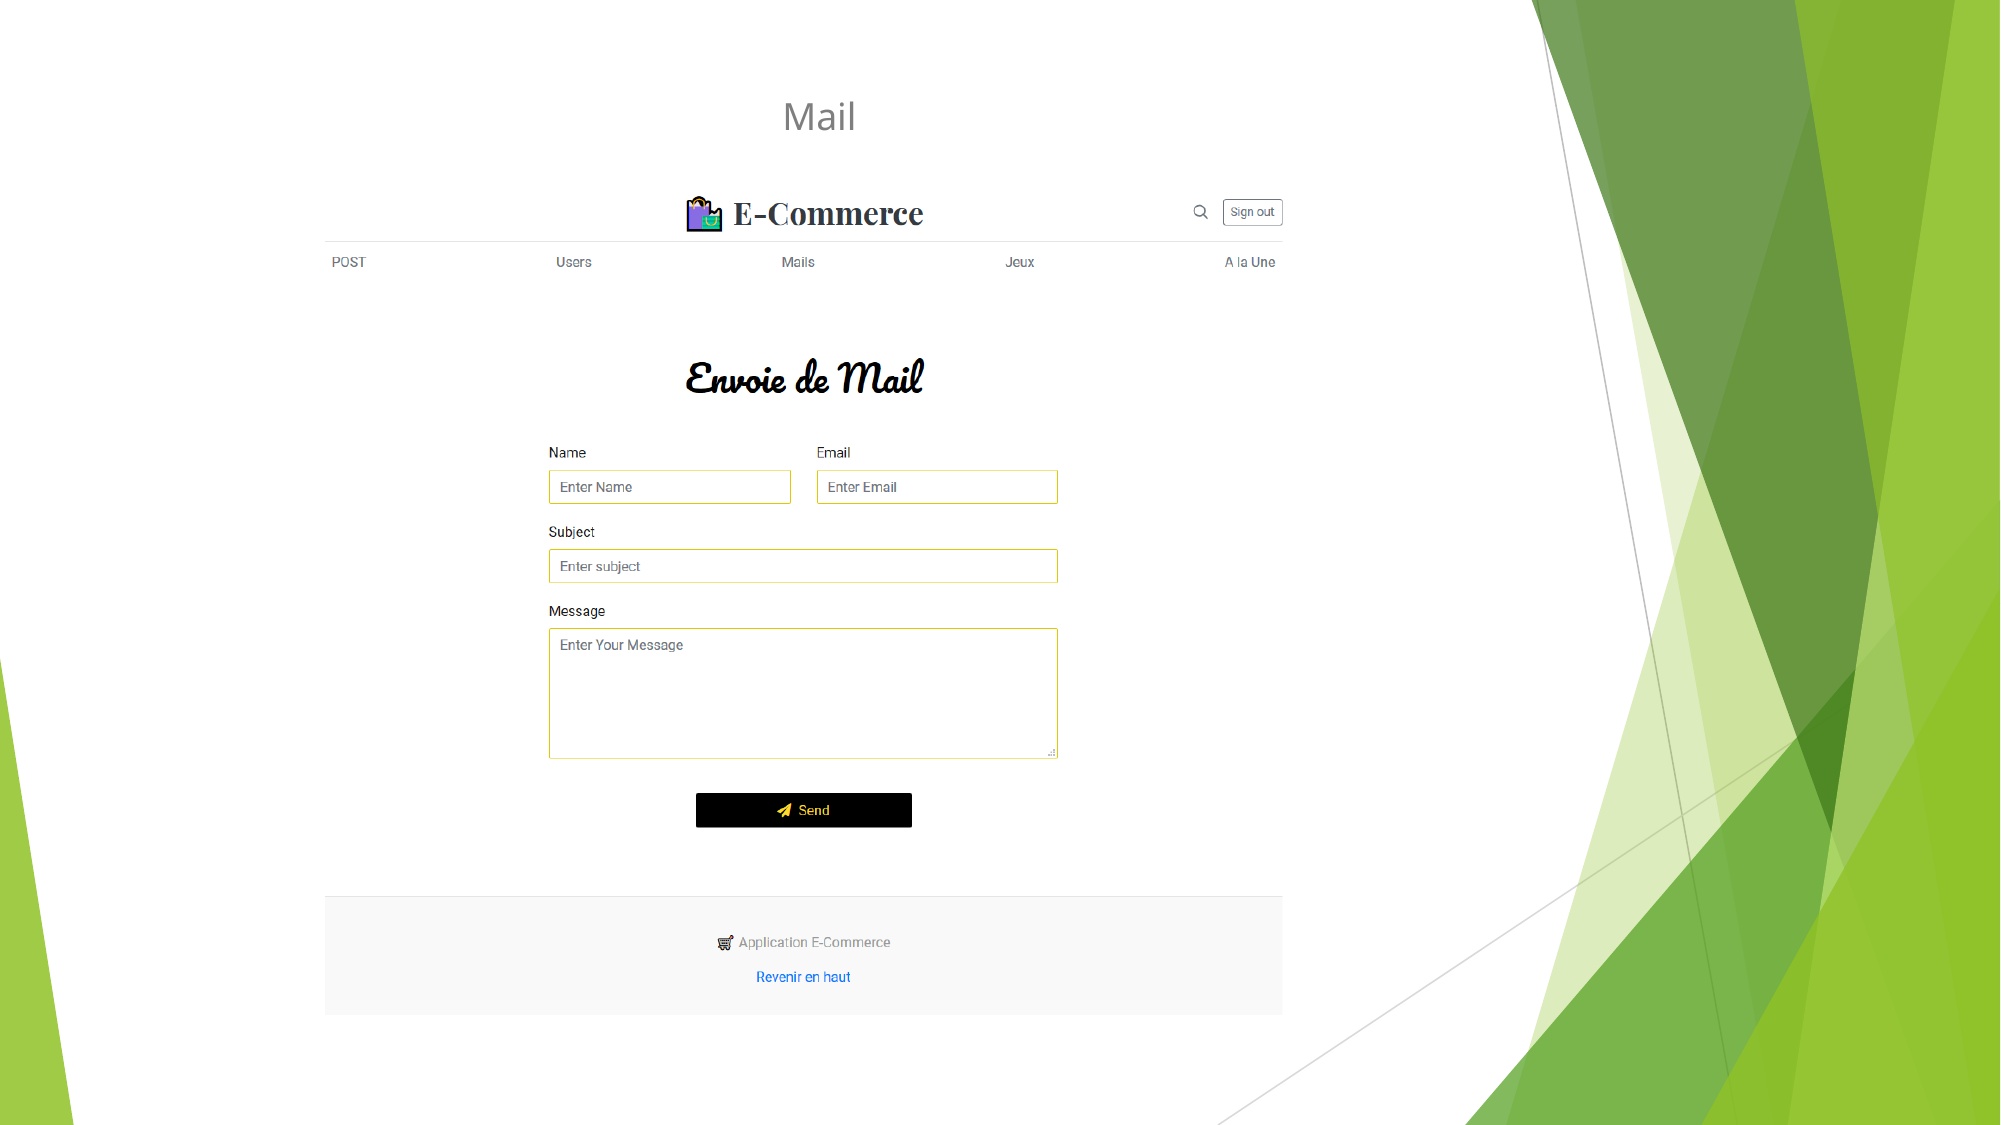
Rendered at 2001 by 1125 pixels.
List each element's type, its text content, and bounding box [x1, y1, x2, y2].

picture [291, 182, 1377, 1015]
text_box Mail [139, 85, 1500, 163]
